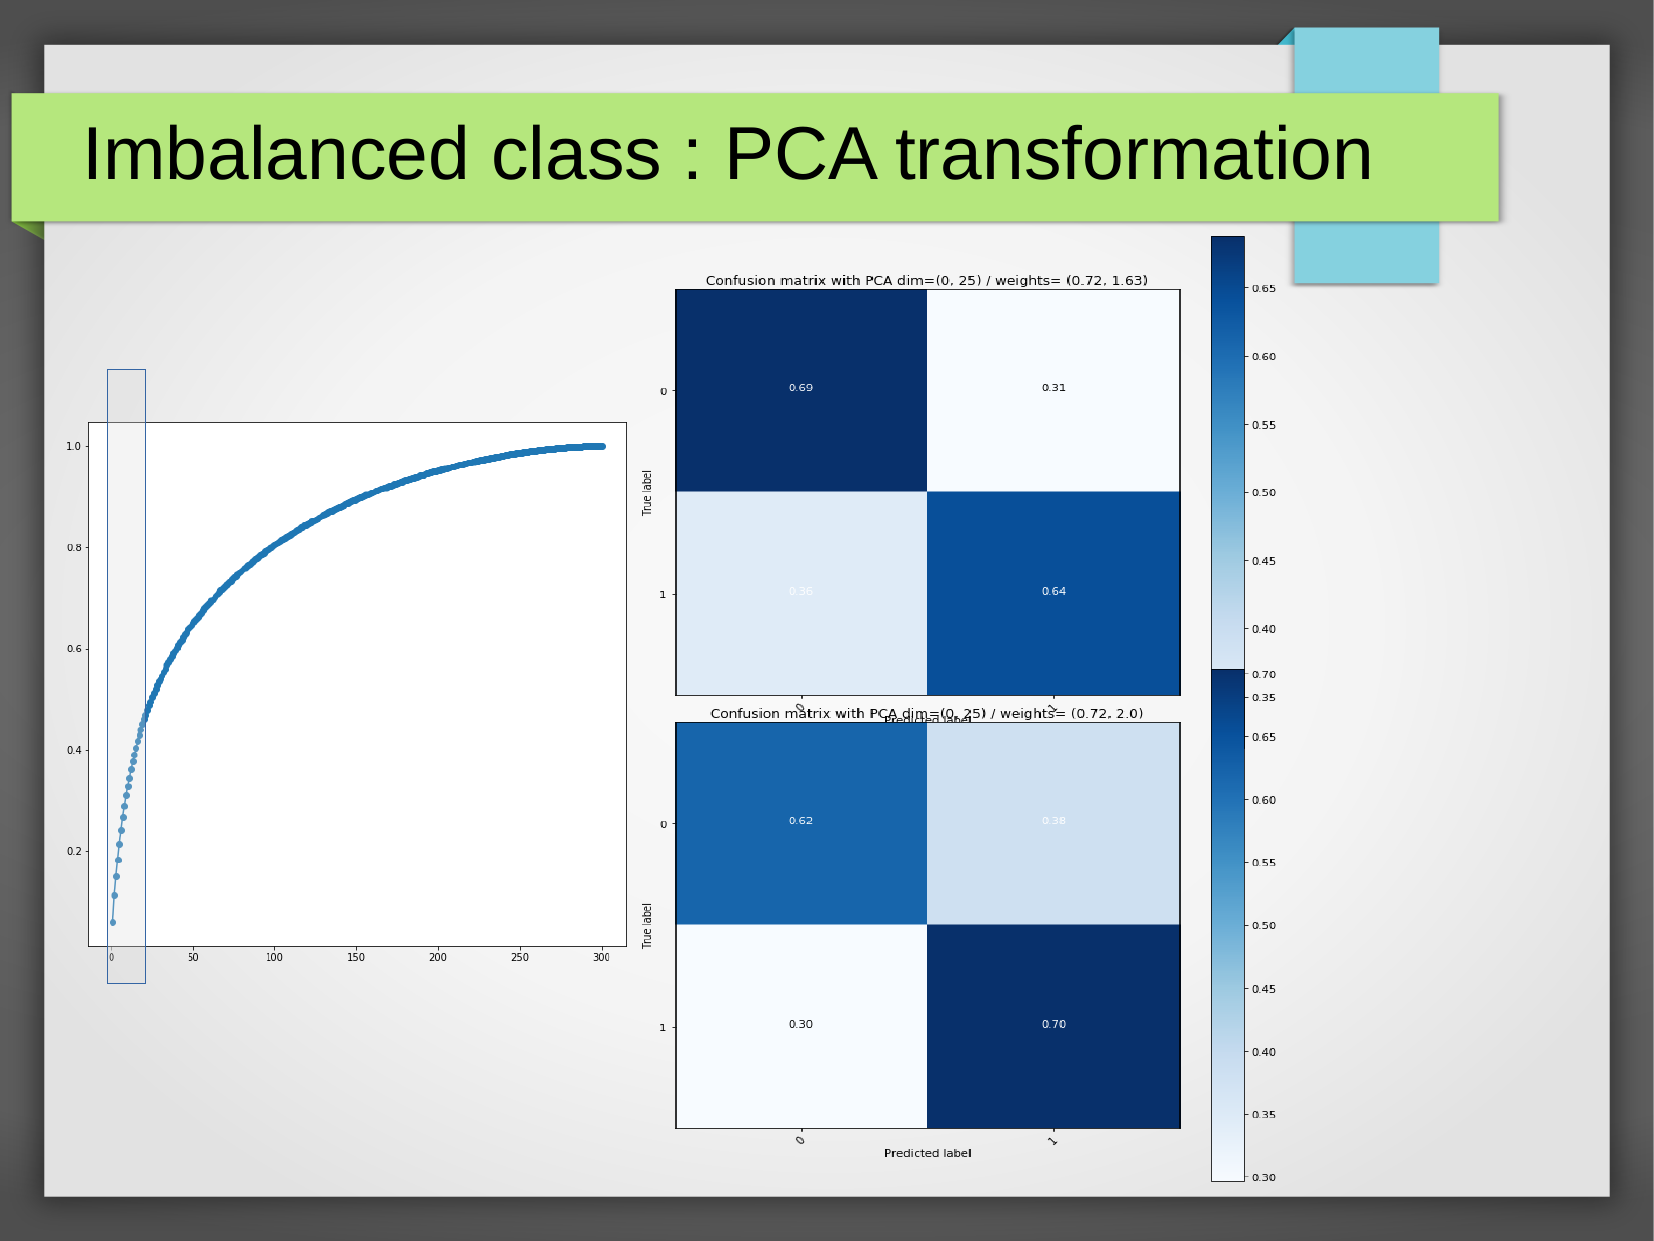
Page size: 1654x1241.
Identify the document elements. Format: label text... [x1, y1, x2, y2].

text_box [107, 369, 146, 984]
picture [0, 0, 1654, 1241]
title Imbalanced class : PCA transformation [82, 69, 1507, 238]
